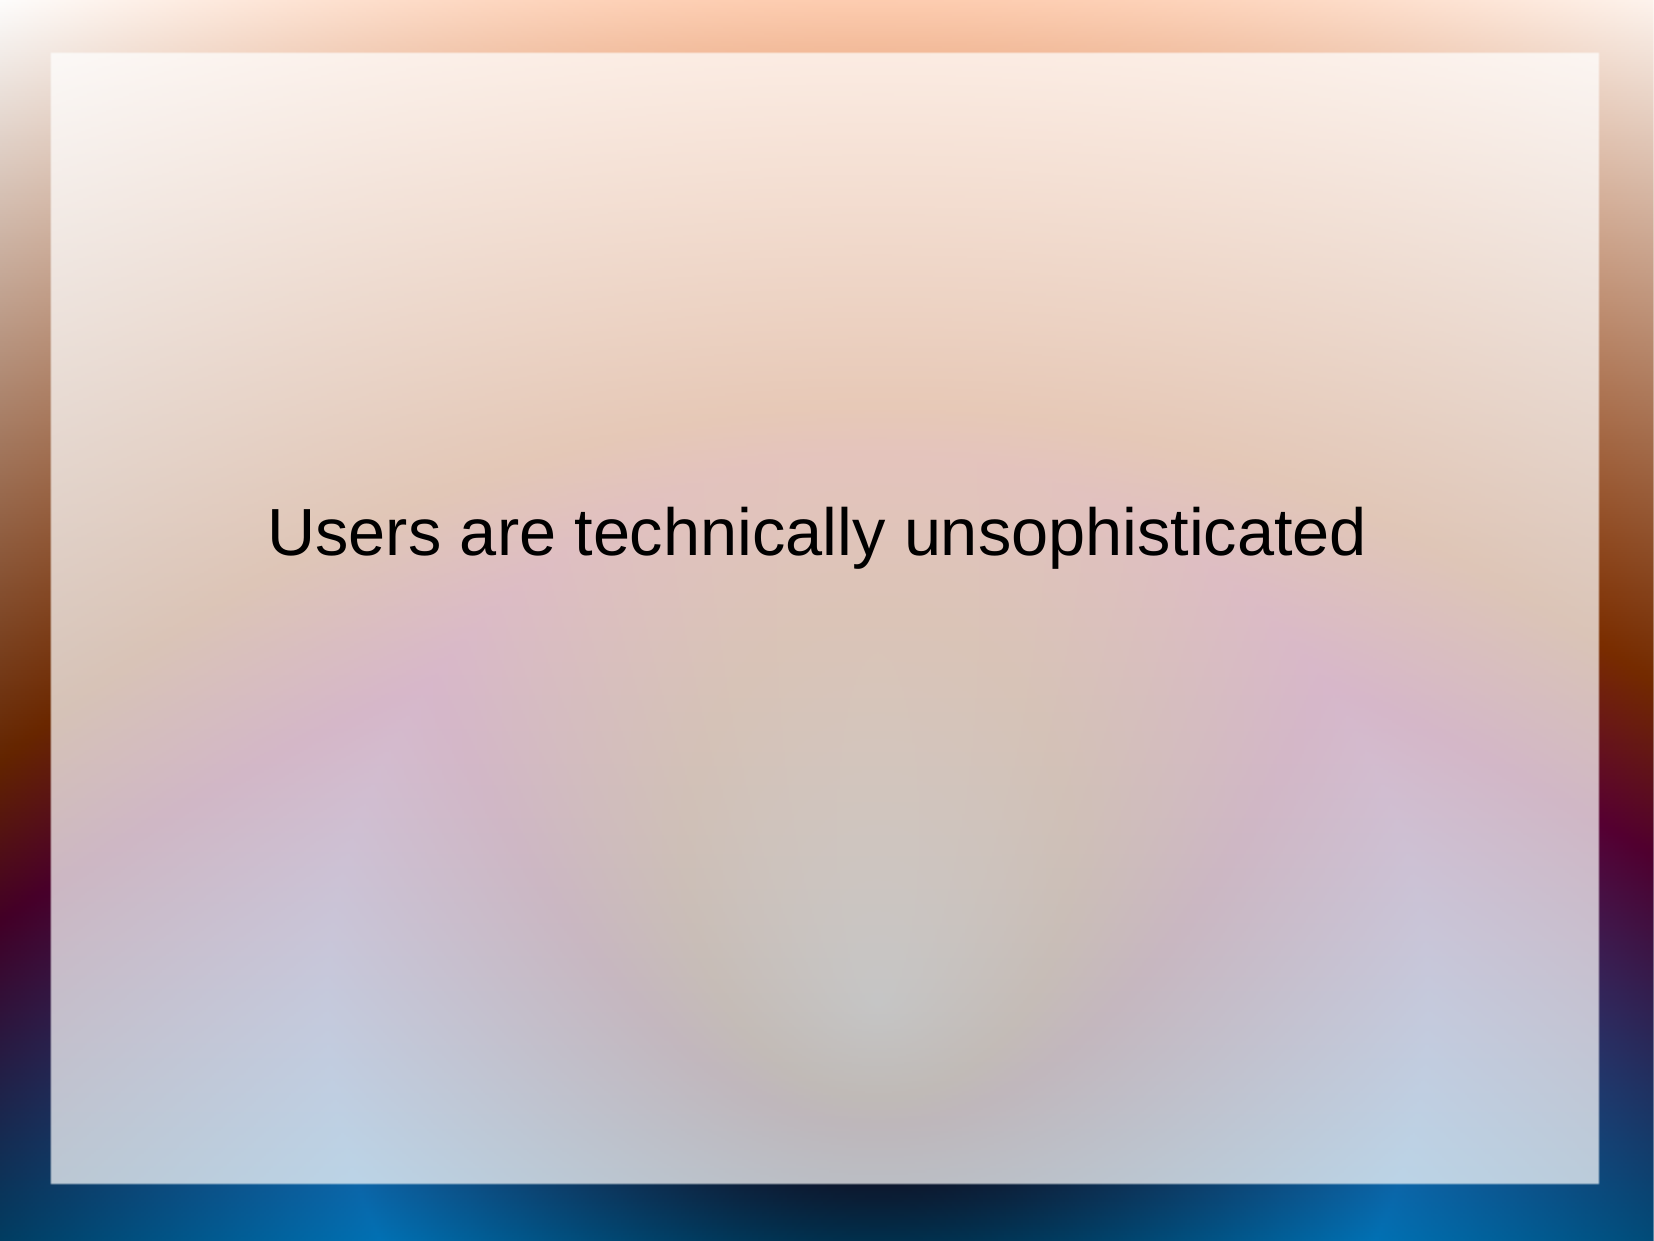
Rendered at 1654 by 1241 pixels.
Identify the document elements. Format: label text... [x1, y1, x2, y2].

picture [0, 0, 1654, 1241]
subtitle Users are technically unsophisticated [82, 55, 1571, 1010]
